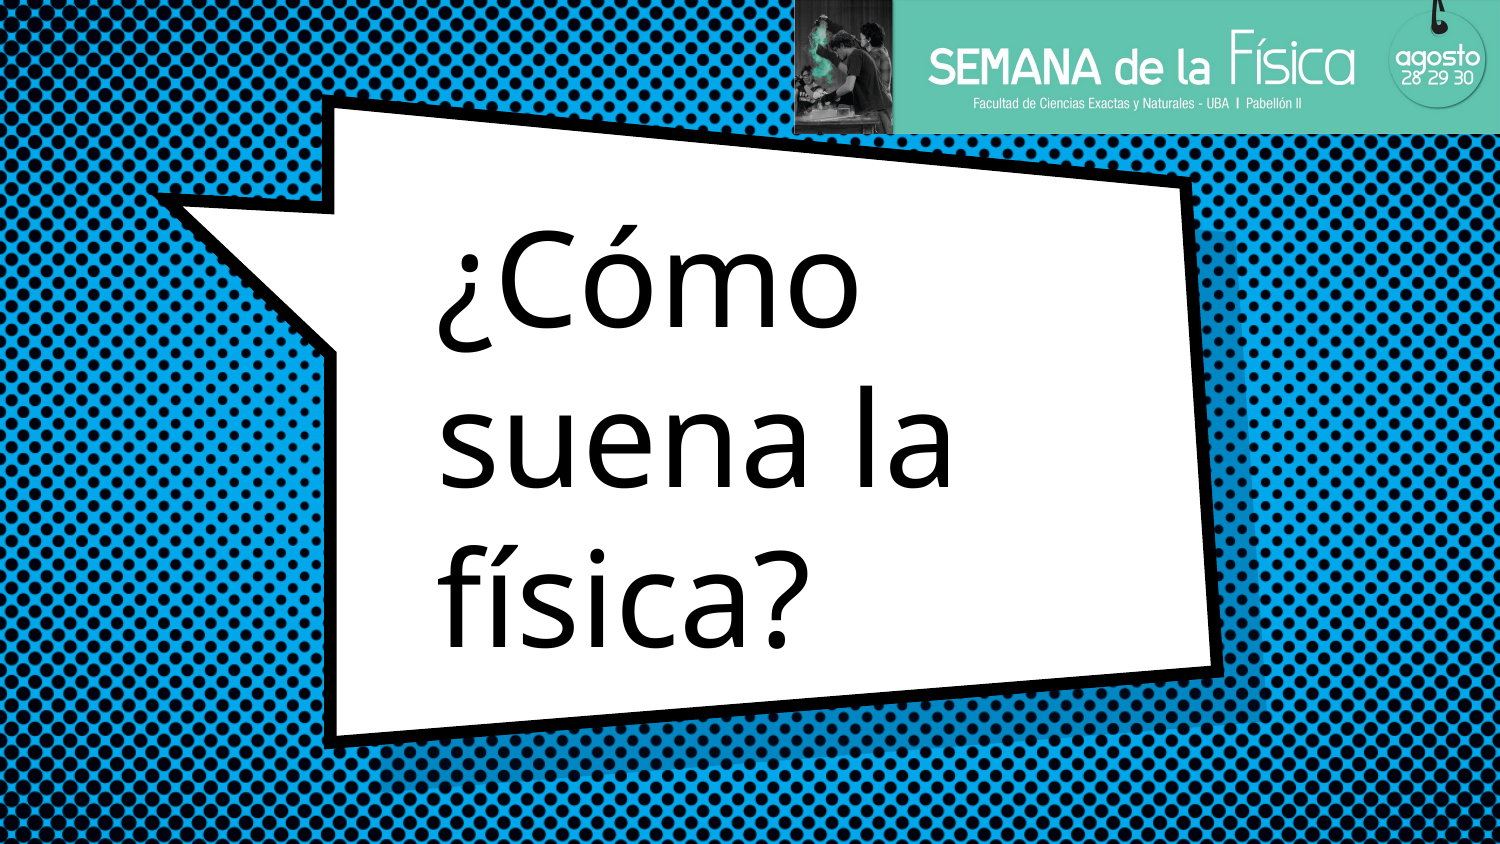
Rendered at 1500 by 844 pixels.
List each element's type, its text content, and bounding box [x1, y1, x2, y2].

picture [240, 794, 252, 805]
picture [1391, 514, 1398, 521]
picture [42, 361, 51, 369]
picture [1003, 806, 1012, 816]
picture [1413, 161, 1423, 170]
picture [1471, 665, 1482, 676]
picture [1414, 373, 1422, 381]
picture [1274, 374, 1281, 380]
picture [969, 139, 976, 146]
picture [1237, 782, 1248, 793]
picture [265, 678, 274, 686]
picture [1367, 326, 1375, 334]
picture [76, 817, 88, 829]
picture [101, 490, 109, 498]
picture [1494, 735, 1500, 746]
picture [640, 748, 649, 757]
picture [218, 654, 227, 663]
picture [7, 208, 17, 217]
picture [0, 572, 5, 581]
picture [5, 793, 18, 805]
picture [111, 7, 123, 19]
picture [19, 501, 28, 510]
picture [1366, 137, 1376, 147]
picture [19, 431, 28, 440]
picture [1203, 138, 1211, 146]
picture [969, 702, 976, 709]
picture [301, 666, 308, 674]
picture [254, 596, 261, 603]
picture [0, 148, 6, 160]
picture [29, 816, 41, 829]
picture [76, 700, 87, 710]
picture [1190, 759, 1200, 769]
picture [1262, 244, 1269, 251]
picture [0, 196, 5, 206]
picture [1460, 537, 1469, 546]
picture [277, 666, 285, 674]
picture [311, 817, 322, 828]
picture [593, 795, 602, 804]
picture [1273, 161, 1282, 170]
picture [1309, 549, 1316, 557]
picture [735, 91, 742, 99]
picture [523, 91, 531, 99]
picture [1437, 537, 1446, 546]
picture [149, 373, 156, 380]
picture [511, 783, 520, 792]
picture [19, 455, 28, 463]
picture [195, 631, 204, 639]
picture [253, 759, 263, 769]
picture [1483, 231, 1493, 241]
picture [1493, 804, 1500, 817]
picture [42, 642, 52, 652]
picture [1482, 723, 1494, 735]
picture [1273, 185, 1281, 193]
picture [194, 90, 204, 100]
picture [1261, 712, 1270, 722]
picture [1262, 620, 1269, 627]
picture [31, 278, 40, 287]
picture [265, 748, 274, 757]
picture [65, 712, 76, 723]
picture [851, 748, 860, 756]
picture [1460, 583, 1469, 593]
picture [1484, 490, 1493, 499]
picture [1390, 654, 1399, 663]
picture [207, 526, 214, 533]
picture [1484, 302, 1493, 311]
picture [1437, 349, 1446, 358]
picture [43, 455, 51, 463]
picture [382, 67, 391, 76]
picture [322, 7, 334, 19]
picture [1179, 138, 1188, 147]
picture [278, 573, 284, 580]
picture [41, 735, 53, 746]
picture [1414, 513, 1422, 522]
picture [852, 139, 859, 145]
picture [1472, 595, 1481, 604]
picture [265, 724, 274, 734]
picture [253, 126, 262, 135]
picture [1226, 724, 1235, 734]
picture [207, 409, 214, 415]
picture [1343, 184, 1352, 194]
picture [1003, 736, 1012, 745]
picture [149, 397, 156, 404]
picture [640, 818, 649, 827]
picture [1297, 397, 1304, 404]
picture [312, 114, 321, 123]
picture [1332, 596, 1340, 604]
picture [29, 700, 41, 711]
picture [1250, 256, 1257, 263]
picture [88, 54, 99, 66]
picture [1027, 736, 1035, 745]
picture [184, 456, 191, 462]
picture [1437, 420, 1445, 428]
picture [41, 54, 53, 66]
picture [264, 0, 275, 7]
picture [745, 830, 755, 839]
picture [113, 243, 122, 252]
picture [1319, 677, 1329, 687]
picture [159, 102, 169, 112]
picture [301, 150, 309, 158]
picture [616, 20, 626, 29]
picture [640, 771, 649, 780]
picture [1274, 303, 1281, 310]
picture [30, 607, 40, 616]
picture [1261, 666, 1270, 675]
picture [1272, 770, 1282, 781]
picture [159, 126, 169, 135]
picture [1330, 805, 1342, 817]
picture [921, 818, 930, 827]
picture [1216, 479, 1222, 486]
picture [1297, 208, 1305, 217]
picture [53, 161, 64, 171]
picture [1203, 185, 1211, 193]
picture [6, 653, 17, 664]
picture [30, 676, 41, 687]
picture [161, 456, 168, 462]
picture [53, 747, 64, 758]
picture [1379, 314, 1386, 322]
picture [581, 55, 590, 65]
picture [1435, 817, 1448, 829]
picture [229, 7, 240, 19]
picture [1283, 829, 1295, 840]
picture [1038, 725, 1047, 733]
picture [228, 829, 240, 840]
picture [1004, 150, 1011, 157]
picture [184, 315, 191, 322]
picture [219, 467, 226, 474]
picture [1355, 595, 1364, 604]
picture [511, 806, 520, 816]
picture [300, 102, 309, 111]
picture [242, 608, 250, 615]
picture [1367, 561, 1375, 568]
picture [745, 806, 754, 816]
picture [0, 548, 4, 558]
picture [429, 795, 438, 804]
picture [687, 818, 696, 827]
picture [1239, 526, 1245, 533]
picture [863, 806, 872, 816]
picture [1367, 514, 1375, 521]
picture [219, 608, 226, 615]
picture [136, 243, 145, 252]
picture [452, 771, 462, 781]
picture [171, 114, 181, 123]
picture [1460, 513, 1469, 522]
picture [1389, 747, 1400, 758]
picture [1344, 279, 1351, 287]
picture [1286, 549, 1292, 556]
picture [54, 490, 63, 499]
picture [1262, 432, 1269, 439]
picture [1119, 829, 1130, 840]
picture [1459, 723, 1470, 735]
picture [922, 702, 929, 709]
picture [1250, 514, 1257, 521]
picture [874, 771, 883, 780]
picture [1437, 466, 1446, 475]
picture [7, 583, 16, 593]
picture [1449, 502, 1457, 510]
picture [1238, 221, 1246, 228]
picture [1426, 361, 1433, 369]
picture [839, 783, 848, 792]
picture [1379, 526, 1386, 533]
picture [300, 126, 309, 135]
picture [0, 618, 5, 628]
picture [196, 279, 203, 286]
picture [1309, 479, 1316, 486]
picture [265, 138, 274, 147]
picture [172, 326, 179, 333]
picture [899, 139, 906, 146]
picture [53, 676, 64, 687]
picture [1355, 291, 1363, 299]
picture [300, 79, 309, 88]
picture [1402, 267, 1411, 276]
picture [1297, 350, 1304, 357]
picture [136, 689, 145, 698]
picture [1249, 748, 1259, 757]
picture [54, 607, 63, 616]
picture [1472, 548, 1481, 557]
picture [1495, 408, 1500, 417]
picture [1449, 478, 1457, 487]
picture [172, 561, 180, 568]
picture [1389, 770, 1400, 782]
picture [381, 818, 392, 828]
picture [769, 783, 778, 792]
picture [1179, 701, 1188, 710]
picture [137, 455, 144, 463]
picture [946, 139, 953, 146]
picture [1250, 608, 1258, 615]
picture [243, 538, 249, 545]
picture [616, 44, 626, 53]
picture [193, 19, 205, 31]
picture [136, 665, 145, 675]
picture [1319, 701, 1329, 710]
picture [605, 32, 614, 41]
picture [1472, 619, 1481, 628]
picture [522, 818, 532, 828]
picture [311, 43, 321, 54]
picture [1144, 713, 1153, 722]
picture [172, 303, 179, 310]
picture [170, 794, 181, 805]
picture [1437, 513, 1446, 522]
picture [1297, 256, 1304, 263]
picture [1355, 173, 1364, 182]
picture [581, 32, 591, 41]
picture [1413, 630, 1423, 640]
picture [1274, 327, 1281, 333]
picture [113, 455, 121, 462]
picture [1321, 444, 1328, 451]
picture [605, 760, 614, 769]
picture [770, 103, 777, 110]
picture [313, 608, 320, 615]
picture [1297, 584, 1304, 592]
picture [746, 103, 753, 111]
picture [440, 783, 450, 792]
picture [206, 149, 215, 158]
picture [1437, 325, 1446, 334]
picture [90, 408, 97, 416]
picture [1367, 584, 1375, 592]
picture [1308, 712, 1317, 722]
picture [733, 0, 743, 6]
picture [476, 795, 485, 804]
picture [1460, 443, 1469, 452]
picture [746, 737, 754, 745]
picture [182, 805, 193, 817]
picture [369, 829, 380, 840]
picture [42, 501, 51, 510]
picture [1192, 174, 1199, 181]
picture [149, 420, 156, 427]
picture [1355, 665, 1364, 675]
picture [160, 244, 168, 252]
picture [76, 723, 88, 734]
picture [1201, 794, 1212, 805]
picture [816, 737, 824, 745]
picture [182, 7, 193, 19]
picture [78, 537, 86, 546]
picture [1343, 654, 1352, 663]
picture [99, 19, 111, 31]
picture [323, 55, 333, 65]
picture [1448, 642, 1458, 652]
picture [1367, 397, 1374, 404]
picture [113, 642, 122, 651]
picture [1413, 607, 1422, 616]
picture [123, 66, 135, 77]
picture [476, 91, 485, 100]
picture [722, 806, 731, 816]
picture [1262, 573, 1269, 580]
picture [605, 806, 614, 816]
picture [675, 32, 684, 41]
picture [1237, 759, 1247, 769]
picture [1332, 291, 1339, 298]
picture [1320, 631, 1329, 639]
picture [241, 701, 251, 710]
picture [290, 561, 296, 568]
picture [1437, 373, 1445, 381]
picture [617, 771, 625, 780]
picture [687, 771, 696, 780]
picture [1144, 759, 1153, 769]
picture [65, 665, 75, 675]
picture [1155, 771, 1165, 781]
picture [664, 115, 671, 122]
picture [0, 267, 5, 276]
picture [88, 758, 99, 770]
picture [440, 829, 451, 840]
picture [664, 67, 672, 76]
picture [1296, 701, 1305, 710]
picture [89, 290, 98, 299]
picture [1144, 736, 1153, 745]
picture [1331, 642, 1340, 651]
picture [640, 795, 649, 804]
picture [194, 66, 205, 77]
picture [1460, 372, 1469, 381]
picture [124, 208, 133, 217]
picture [193, 43, 205, 54]
picture [1261, 759, 1270, 769]
picture [231, 526, 238, 533]
picture [183, 689, 192, 698]
picture [42, 267, 51, 276]
picture [1413, 208, 1423, 217]
picture [148, 137, 157, 147]
picture [1132, 748, 1141, 757]
picture [1494, 148, 1500, 159]
picture [77, 255, 86, 264]
picture [19, 408, 28, 416]
picture [663, 818, 673, 827]
picture [1401, 173, 1411, 182]
picture [968, 771, 977, 780]
picture [241, 771, 251, 781]
picture [394, 79, 403, 88]
picture [1390, 607, 1399, 616]
picture [1308, 619, 1317, 627]
picture [90, 314, 98, 322]
picture [1133, 162, 1140, 169]
picture [1179, 724, 1188, 733]
picture [488, 79, 497, 88]
picture [1356, 479, 1363, 486]
picture [1262, 596, 1269, 603]
picture [171, 161, 180, 170]
picture [193, 0, 205, 7]
picture [1214, 689, 1223, 698]
picture [230, 666, 239, 675]
picture [1333, 455, 1339, 462]
picture [6, 136, 17, 148]
picture [161, 362, 167, 369]
picture [792, 830, 801, 839]
picture [417, 55, 426, 65]
picture [887, 713, 894, 721]
picture [1343, 677, 1352, 687]
picture [346, 806, 357, 816]
picture [0, 125, 6, 136]
picture [1296, 137, 1305, 147]
picture [7, 607, 16, 616]
picture [1379, 502, 1386, 510]
picture [0, 804, 7, 817]
picture [676, 80, 684, 87]
picture [90, 525, 98, 533]
picture [123, 817, 135, 829]
picture [476, 43, 485, 53]
picture [581, 8, 591, 18]
picture [1391, 326, 1398, 334]
picture [1437, 560, 1446, 569]
picture [7, 302, 16, 311]
picture [1320, 161, 1329, 170]
picture [230, 689, 239, 698]
picture [42, 384, 51, 393]
picture [229, 805, 240, 817]
picture [53, 723, 64, 735]
picture [581, 830, 591, 839]
picture [1449, 314, 1458, 323]
picture [1472, 454, 1481, 463]
picture [792, 0, 1500, 136]
picture [19, 290, 28, 299]
picture [1391, 467, 1398, 474]
picture [66, 408, 74, 416]
picture [1484, 443, 1493, 452]
picture [101, 302, 109, 311]
picture [1214, 783, 1224, 793]
picture [606, 103, 613, 111]
picture [160, 526, 168, 533]
picture [1355, 642, 1364, 651]
picture [31, 537, 40, 546]
picture [687, 20, 696, 29]
picture [534, 55, 543, 64]
picture [1286, 385, 1292, 392]
picture [1274, 280, 1281, 286]
picture [242, 585, 249, 592]
picture [77, 279, 86, 287]
picture [90, 385, 97, 392]
picture [652, 32, 661, 41]
picture [206, 666, 215, 675]
picture [429, 44, 438, 53]
picture [1367, 302, 1375, 310]
picture [137, 479, 144, 486]
picture [1436, 723, 1447, 735]
picture [711, 725, 718, 733]
picture [1214, 712, 1223, 722]
picture [828, 748, 836, 756]
picture [5, 66, 18, 78]
picture [1238, 197, 1246, 204]
picture [1226, 161, 1235, 170]
picture [968, 818, 977, 828]
picture [1472, 314, 1481, 323]
picture [266, 585, 273, 592]
picture [734, 772, 743, 780]
picture [1015, 701, 1023, 709]
picture [184, 573, 191, 580]
picture [136, 619, 145, 628]
picture [124, 113, 134, 124]
picture [66, 572, 75, 581]
picture [981, 150, 988, 157]
picture [711, 92, 718, 99]
picture [64, 782, 76, 794]
picture [160, 596, 168, 604]
picture [90, 479, 98, 486]
picture [207, 338, 214, 345]
picture [1448, 665, 1458, 675]
picture [19, 525, 28, 534]
picture [241, 138, 251, 147]
picture [158, 78, 170, 89]
picture [1343, 137, 1352, 147]
picture [205, 829, 217, 840]
picture [218, 840, 228, 844]
picture [452, 794, 462, 804]
picture [381, 0, 392, 7]
picture [1460, 302, 1469, 311]
picture [252, 7, 264, 19]
picture [1446, 828, 1460, 841]
picture [346, 7, 357, 19]
picture [417, 806, 427, 816]
picture [499, 818, 509, 828]
picture [1377, 758, 1388, 770]
picture [1286, 338, 1292, 345]
picture [195, 256, 203, 263]
picture [1250, 491, 1257, 497]
picture [746, 80, 754, 87]
picture [1424, 149, 1435, 159]
picture [31, 396, 39, 405]
picture [1226, 654, 1235, 663]
picture [207, 642, 215, 651]
picture [206, 689, 215, 698]
picture [558, 783, 567, 792]
picture [1425, 243, 1434, 252]
picture [1296, 677, 1305, 687]
picture [218, 161, 227, 170]
picture [171, 724, 180, 734]
picture [158, 31, 170, 42]
picture [89, 196, 98, 205]
picture [7, 536, 16, 546]
picture [217, 817, 228, 829]
picture [500, 91, 508, 99]
picture [899, 703, 906, 709]
picture [758, 92, 765, 99]
picture [182, 31, 193, 42]
picture [77, 560, 86, 569]
picture [698, 806, 708, 816]
picture [1331, 666, 1340, 675]
picture [722, 8, 731, 18]
picture [219, 280, 226, 286]
picture [243, 561, 249, 568]
picture [172, 467, 179, 474]
picture [66, 361, 74, 369]
picture [301, 174, 308, 181]
picture [7, 255, 16, 264]
picture [0, 0, 30, 31]
picture [1309, 362, 1316, 368]
picture [1379, 361, 1386, 369]
picture [277, 173, 285, 181]
picture [1249, 677, 1258, 687]
picture [42, 478, 51, 487]
picture [89, 172, 98, 182]
picture [441, 740, 450, 745]
picture [1308, 642, 1317, 651]
picture [1227, 232, 1234, 240]
picture [243, 514, 249, 521]
picture [499, 67, 508, 76]
picture [1472, 267, 1481, 276]
picture [19, 595, 28, 604]
picture [100, 747, 111, 758]
picture [381, 20, 392, 30]
picture [137, 432, 144, 439]
picture [1472, 219, 1481, 229]
picture [1472, 642, 1482, 652]
picture [1390, 208, 1399, 217]
picture [88, 125, 99, 136]
picture [1227, 608, 1234, 615]
picture [428, 0, 439, 7]
picture [827, 795, 837, 804]
picture [148, 303, 156, 310]
picture [1367, 373, 1375, 380]
picture [1391, 420, 1398, 427]
picture [781, 795, 790, 804]
picture [124, 631, 133, 640]
picture [1472, 337, 1481, 346]
picture [358, 67, 368, 76]
picture [1096, 806, 1106, 816]
picture [1470, 804, 1483, 818]
picture [147, 66, 158, 77]
picture [1449, 290, 1458, 299]
picture [991, 795, 1001, 804]
picture [1379, 479, 1386, 486]
picture [734, 20, 743, 29]
picture [817, 713, 824, 721]
picture [523, 795, 532, 804]
picture [1366, 161, 1376, 170]
picture [546, 44, 555, 53]
picture [42, 172, 52, 182]
picture [1355, 689, 1364, 698]
picture [148, 561, 156, 568]
picture [382, 771, 392, 781]
picture [605, 783, 614, 792]
picture [1003, 783, 1012, 792]
picture [159, 149, 169, 158]
picture [535, 103, 543, 111]
picture [1085, 795, 1095, 804]
picture [1202, 724, 1212, 734]
picture [137, 549, 144, 557]
picture [1330, 829, 1342, 841]
picture [1344, 491, 1351, 498]
picture [288, 701, 297, 710]
picture [7, 396, 16, 405]
picture [1120, 783, 1130, 792]
picture [1424, 712, 1435, 723]
picture [0, 77, 6, 89]
picture [1226, 138, 1235, 147]
picture [66, 432, 74, 439]
picture [184, 596, 191, 604]
picture [663, 795, 672, 804]
picture [252, 782, 263, 793]
picture [393, 806, 403, 816]
picture [312, 701, 321, 710]
picture [30, 583, 40, 593]
picture [1342, 793, 1353, 805]
picture [769, 760, 777, 768]
picture [1437, 184, 1446, 194]
picture [1484, 349, 1493, 358]
picture [207, 291, 214, 298]
picture [675, 8, 684, 18]
picture [1413, 278, 1422, 287]
picture [254, 643, 262, 651]
picture [1191, 689, 1200, 698]
picture [488, 103, 496, 110]
picture [266, 185, 273, 193]
picture [1344, 467, 1351, 474]
picture [1367, 279, 1375, 287]
picture [137, 315, 144, 322]
picture [148, 607, 157, 616]
picture [41, 101, 52, 113]
picture [183, 102, 192, 112]
picture [1424, 782, 1435, 794]
picture [53, 137, 64, 148]
picture [160, 619, 168, 628]
picture [78, 302, 86, 311]
picture [276, 783, 286, 793]
picture [1460, 396, 1469, 405]
picture [523, 20, 532, 29]
picture [266, 538, 273, 545]
picture [101, 584, 110, 593]
picture [1483, 255, 1493, 264]
picture [629, 103, 636, 111]
picture [1274, 514, 1281, 521]
picture [1391, 444, 1398, 451]
picture [99, 817, 111, 829]
picture [452, 43, 462, 53]
picture [699, 55, 707, 64]
picture [1414, 350, 1422, 357]
picture [112, 735, 123, 746]
picture [1203, 162, 1211, 170]
picture [88, 805, 100, 817]
picture [90, 361, 97, 369]
picture [54, 466, 63, 475]
picture [1238, 149, 1247, 158]
picture [88, 101, 99, 113]
picture [1402, 432, 1410, 439]
picture [710, 44, 719, 53]
picture [135, 829, 146, 840]
picture [440, 806, 450, 816]
picture [1413, 700, 1423, 711]
picture [78, 490, 86, 498]
picture [1097, 713, 1106, 722]
picture [159, 666, 169, 675]
picture [1318, 794, 1330, 805]
picture [19, 361, 28, 370]
picture [898, 725, 906, 733]
picture [1366, 701, 1376, 710]
picture [125, 303, 133, 310]
picture [125, 350, 132, 357]
picture [1425, 525, 1434, 534]
picture [1133, 138, 1140, 146]
picture [217, 43, 228, 54]
picture [1226, 677, 1235, 687]
picture [698, 8, 708, 18]
picture [781, 68, 789, 76]
picture [357, 0, 369, 7]
picture [1402, 338, 1410, 345]
picture [933, 806, 942, 816]
picture [255, 338, 261, 345]
picture [206, 126, 216, 135]
picture [242, 185, 250, 193]
picture [546, 771, 555, 780]
picture [1226, 748, 1235, 757]
picture [429, 20, 438, 30]
picture [1437, 490, 1446, 499]
picture [1495, 337, 1500, 346]
picture [252, 805, 263, 817]
picture [31, 490, 40, 499]
picture [359, 91, 368, 98]
picture [266, 654, 274, 662]
picture [1308, 196, 1317, 205]
picture [992, 748, 1000, 757]
picture [148, 677, 157, 687]
picture [851, 771, 860, 780]
picture [1014, 818, 1024, 828]
picture [875, 748, 883, 756]
picture [1471, 172, 1482, 183]
picture [30, 184, 40, 194]
picture [6, 770, 18, 782]
picture [534, 32, 544, 41]
picture [1435, 840, 1447, 844]
picture [1262, 221, 1269, 228]
picture [1355, 149, 1364, 159]
picture [88, 782, 99, 793]
picture [1495, 572, 1500, 581]
picture [546, 67, 555, 76]
picture [19, 314, 28, 323]
picture [78, 513, 86, 522]
picture [370, 759, 380, 769]
picture [1413, 184, 1423, 194]
picture [1251, 303, 1257, 310]
picture [1460, 325, 1469, 335]
picture [1227, 256, 1234, 263]
picture [452, 67, 462, 76]
picture [125, 491, 133, 498]
picture [1166, 806, 1177, 816]
picture [1344, 256, 1351, 263]
picture [934, 713, 941, 721]
picture [475, 0, 486, 7]
picture [464, 829, 474, 840]
picture [828, 725, 836, 733]
picture [452, 91, 461, 99]
picture [922, 748, 930, 756]
picture [945, 725, 953, 733]
picture [1168, 150, 1176, 158]
picture [429, 748, 438, 757]
picture [746, 56, 754, 64]
picture [193, 794, 205, 805]
picture [66, 337, 75, 346]
picture [1320, 607, 1328, 615]
picture [219, 397, 226, 403]
picture [54, 443, 63, 452]
picture [1274, 584, 1281, 592]
picture [652, 79, 660, 87]
picture [196, 397, 202, 404]
picture [31, 443, 39, 452]
picture [1237, 712, 1247, 722]
picture [1495, 290, 1500, 299]
picture [780, 20, 790, 29]
picture [393, 783, 403, 792]
picture [1344, 373, 1351, 380]
picture [1437, 654, 1446, 663]
picture [148, 161, 157, 170]
picture [1321, 397, 1328, 404]
picture [78, 467, 86, 474]
picture [1250, 280, 1257, 286]
picture [229, 31, 240, 42]
picture [276, 805, 287, 817]
picture [17, 758, 29, 770]
picture [64, 78, 76, 89]
picture [1295, 770, 1306, 781]
picture [487, 32, 497, 41]
picture [29, 18, 41, 31]
picture [102, 373, 109, 380]
picture [76, 89, 88, 101]
picture [605, 737, 613, 745]
picture [1365, 770, 1377, 782]
picture [1214, 759, 1223, 769]
picture [125, 514, 133, 521]
picture [1495, 431, 1500, 440]
picture [944, 818, 954, 828]
picture [404, 0, 416, 7]
picture [137, 338, 144, 345]
picture [745, 783, 754, 792]
picture [205, 782, 216, 793]
picture [593, 0, 603, 6]
picture [7, 184, 17, 194]
picture [29, 89, 41, 101]
picture [1215, 291, 1222, 298]
picture [1215, 315, 1222, 321]
picture [1413, 584, 1422, 593]
picture [76, 19, 88, 31]
picture [242, 655, 250, 662]
picture [1365, 747, 1377, 758]
picture [1308, 149, 1317, 158]
picture [816, 783, 825, 792]
picture [1261, 736, 1270, 745]
picture [172, 279, 179, 287]
picture [158, 805, 170, 817]
picture [276, 79, 286, 88]
picture [1389, 793, 1400, 805]
picture [545, 0, 556, 6]
picture [616, 795, 626, 804]
picture [1026, 806, 1036, 816]
picture [78, 397, 86, 404]
picture [1401, 735, 1412, 746]
picture [183, 666, 192, 675]
picture [252, 31, 263, 42]
picture [75, 0, 89, 8]
picture [54, 278, 63, 287]
picture [358, 794, 368, 804]
picture [1239, 244, 1246, 251]
picture [687, 795, 696, 804]
picture [219, 421, 226, 427]
picture [816, 760, 824, 768]
picture [382, 794, 391, 804]
picture [804, 748, 813, 757]
picture [346, 783, 356, 792]
picture [570, 67, 579, 76]
picture [148, 701, 157, 710]
picture [1484, 513, 1493, 522]
picture [137, 526, 144, 533]
picture [147, 840, 158, 844]
picture [1180, 162, 1187, 169]
picture [991, 818, 1001, 828]
picture [172, 232, 180, 240]
picture [1378, 173, 1387, 182]
picture [1356, 432, 1363, 439]
picture [172, 397, 179, 404]
picture [1062, 795, 1071, 804]
picture [149, 326, 156, 333]
picture [1412, 793, 1424, 805]
picture [31, 466, 39, 475]
picture [464, 738, 473, 745]
picture [1296, 161, 1305, 170]
picture [160, 642, 168, 651]
picture [66, 502, 74, 510]
picture [241, 724, 251, 734]
picture [1367, 208, 1376, 217]
picture [113, 595, 122, 604]
picture [1202, 748, 1212, 757]
picture [300, 55, 309, 65]
picture [1239, 573, 1246, 580]
picture [1388, 817, 1401, 829]
picture [1495, 243, 1500, 253]
picture [1343, 161, 1352, 170]
picture [653, 103, 660, 111]
picture [605, 830, 614, 839]
picture [1262, 315, 1269, 322]
picture [88, 31, 100, 43]
picture [88, 735, 99, 746]
picture [558, 8, 567, 18]
picture [628, 32, 637, 41]
picture [370, 32, 380, 41]
picture [217, 0, 228, 7]
picture [629, 737, 637, 745]
picture [1378, 572, 1387, 581]
picture [1015, 771, 1024, 780]
picture [90, 502, 97, 510]
picture [1202, 840, 1212, 844]
picture [511, 736, 520, 745]
picture [1296, 185, 1305, 193]
picture [78, 350, 86, 357]
picture [148, 208, 157, 217]
picture [535, 79, 543, 88]
picture [1366, 654, 1376, 663]
picture [124, 677, 134, 687]
picture [1062, 724, 1071, 733]
picture [488, 783, 497, 792]
picture [1402, 385, 1410, 392]
picture [816, 806, 825, 816]
picture [77, 630, 87, 640]
picture [65, 196, 75, 206]
picture [1426, 408, 1433, 416]
picture [722, 830, 731, 839]
picture [1260, 829, 1271, 840]
picture [208, 385, 214, 392]
picture [1050, 806, 1059, 816]
picture [41, 125, 52, 136]
picture [1272, 840, 1282, 844]
picture [1131, 817, 1142, 828]
picture [100, 66, 111, 77]
picture [710, 818, 719, 827]
picture [231, 573, 238, 580]
picture [1085, 724, 1094, 733]
picture [1250, 232, 1257, 240]
picture [1285, 573, 1293, 580]
picture [1260, 805, 1271, 817]
picture [1248, 817, 1260, 829]
picture [218, 138, 227, 147]
picture [1343, 607, 1352, 616]
picture [65, 125, 76, 136]
picture [206, 78, 216, 88]
picture [112, 149, 122, 159]
picture [1391, 373, 1398, 380]
picture [240, 19, 252, 31]
picture [1038, 795, 1048, 804]
picture [1495, 501, 1500, 510]
picture [1050, 783, 1059, 792]
picture [1356, 385, 1363, 392]
picture [29, 840, 41, 844]
picture [1027, 760, 1036, 769]
picture [265, 771, 274, 781]
picture [335, 794, 345, 804]
picture [1273, 631, 1281, 639]
picture [1425, 337, 1434, 346]
picture [1342, 817, 1353, 829]
picture [1286, 432, 1292, 439]
picture [6, 676, 17, 688]
picture [0, 101, 6, 113]
picture [66, 267, 75, 276]
picture [265, 90, 274, 100]
picture [125, 467, 132, 474]
picture [171, 184, 180, 193]
picture [1073, 806, 1083, 816]
picture [18, 101, 29, 113]
picture [102, 420, 109, 427]
picture [52, 19, 65, 31]
picture [1215, 338, 1222, 345]
picture [1108, 817, 1118, 828]
picture [312, 138, 321, 147]
picture [874, 818, 884, 828]
picture [170, 42, 181, 54]
picture [1250, 584, 1258, 592]
picture [581, 806, 590, 816]
picture [711, 115, 718, 122]
picture [1309, 244, 1316, 252]
picture [1039, 138, 1046, 146]
picture [289, 678, 297, 686]
picture [1156, 748, 1165, 757]
picture [113, 338, 121, 345]
picture [1482, 770, 1494, 782]
picture [42, 619, 51, 628]
picture [1402, 290, 1411, 299]
picture [183, 149, 192, 158]
picture [101, 560, 110, 569]
picture [1227, 303, 1234, 310]
picture [980, 783, 989, 792]
picture [89, 243, 98, 252]
picture [1437, 208, 1446, 217]
picture [405, 795, 415, 804]
picture [124, 137, 134, 147]
picture [42, 408, 51, 416]
picture [172, 584, 180, 592]
picture [183, 619, 192, 628]
picture [1203, 256, 1210, 263]
picture [1295, 794, 1306, 805]
picture [1262, 526, 1269, 533]
picture [148, 584, 156, 592]
picture [231, 291, 238, 298]
picture [780, 0, 790, 6]
picture [1226, 185, 1234, 193]
picture [933, 760, 942, 769]
picture [17, 805, 30, 818]
picture [1483, 208, 1493, 218]
picture [88, 78, 99, 89]
picture [617, 67, 625, 76]
picture [956, 760, 965, 768]
picture [208, 479, 214, 486]
picture [723, 79, 730, 87]
picture [170, 66, 181, 77]
picture [1482, 793, 1494, 805]
picture [124, 161, 134, 170]
picture [18, 711, 29, 723]
picture [135, 102, 146, 112]
picture [113, 291, 121, 298]
picture [1285, 596, 1293, 604]
picture [218, 724, 227, 734]
picture [863, 783, 872, 792]
picture [628, 760, 637, 768]
picture [1274, 561, 1281, 568]
picture [289, 585, 296, 591]
picture [53, 770, 64, 782]
picture [570, 91, 578, 99]
picture [289, 162, 297, 169]
picture [710, 20, 719, 29]
picture [464, 806, 473, 816]
picture [593, 44, 602, 53]
picture [487, 830, 497, 839]
picture [1332, 362, 1339, 369]
picture [617, 726, 625, 733]
picture [758, 115, 765, 122]
picture [1471, 781, 1483, 794]
picture [7, 349, 16, 358]
picture [347, 55, 356, 65]
picture [921, 771, 930, 780]
picture [1483, 607, 1493, 616]
picture [149, 444, 156, 451]
picture [1483, 653, 1493, 664]
picture [1472, 290, 1481, 299]
picture [1378, 666, 1387, 675]
picture [1435, 793, 1447, 805]
picture [664, 91, 672, 99]
picture [992, 725, 1000, 733]
picture [114, 408, 121, 416]
picture [170, 19, 182, 31]
picture [1483, 466, 1493, 475]
picture [253, 666, 262, 674]
picture [207, 619, 215, 627]
picture [1390, 584, 1399, 593]
picture [1436, 160, 1446, 171]
picture [254, 573, 261, 580]
picture [1459, 700, 1470, 711]
picture [769, 32, 778, 41]
picture [1332, 479, 1339, 486]
picture [405, 818, 415, 828]
picture [370, 806, 380, 816]
picture [886, 760, 895, 768]
picture [1459, 747, 1471, 758]
picture [429, 67, 438, 76]
picture [734, 748, 742, 756]
picture [101, 607, 110, 616]
picture [77, 654, 87, 663]
picture [1459, 676, 1470, 687]
picture [1425, 619, 1434, 628]
picture [219, 514, 226, 521]
picture [172, 256, 180, 263]
picture [1460, 231, 1469, 241]
picture [652, 783, 661, 792]
picture [1320, 232, 1328, 240]
picture [1109, 701, 1118, 710]
picture [1214, 736, 1223, 745]
picture [125, 373, 132, 380]
picture [137, 267, 144, 275]
picture [1448, 148, 1458, 159]
picture [1436, 676, 1446, 687]
picture [253, 736, 262, 745]
picture [30, 654, 40, 663]
picture [1412, 770, 1424, 782]
picture [1213, 805, 1224, 817]
picture [42, 220, 51, 229]
picture [1307, 759, 1318, 770]
picture [594, 91, 601, 99]
picture [1437, 278, 1446, 287]
picture [1494, 711, 1500, 723]
picture [206, 736, 216, 745]
picture [1321, 491, 1328, 498]
picture [1320, 584, 1328, 592]
picture [710, 771, 719, 780]
picture [1297, 514, 1304, 521]
picture [1436, 770, 1447, 782]
picture [1262, 291, 1269, 298]
picture [487, 806, 497, 816]
picture [1460, 255, 1469, 264]
picture [219, 538, 226, 545]
picture [218, 114, 227, 123]
picture [370, 783, 380, 792]
picture [125, 397, 132, 404]
picture [1367, 255, 1375, 263]
picture [323, 759, 333, 769]
picture [886, 830, 895, 839]
picture [1344, 561, 1351, 568]
picture [1297, 232, 1305, 240]
picture [1132, 794, 1142, 804]
picture [6, 747, 17, 758]
picture [1321, 350, 1328, 357]
picture [1353, 829, 1365, 840]
picture [159, 689, 169, 698]
picture [170, 747, 181, 758]
picture [921, 795, 930, 804]
picture [136, 595, 145, 604]
picture [651, 8, 661, 18]
picture [1262, 503, 1269, 509]
picture [663, 44, 672, 53]
picture [53, 42, 64, 54]
picture [1155, 794, 1165, 805]
picture [1414, 444, 1422, 451]
picture [66, 478, 74, 486]
picture [1249, 840, 1259, 844]
picture [1391, 491, 1398, 498]
picture [136, 149, 145, 159]
picture [1377, 712, 1388, 723]
picture [1319, 770, 1330, 781]
picture [253, 713, 262, 722]
picture [1038, 771, 1047, 781]
picture [687, 44, 696, 53]
picture [113, 572, 121, 581]
picture [1260, 782, 1271, 793]
picture [64, 805, 76, 817]
picture [1449, 548, 1458, 557]
picture [1448, 572, 1458, 581]
picture [1470, 816, 1500, 844]
picture [1344, 350, 1351, 357]
picture [734, 795, 743, 804]
picture [1389, 723, 1400, 734]
picture [1343, 208, 1352, 217]
picture [676, 737, 684, 745]
picture [7, 466, 16, 475]
picture [1401, 689, 1411, 699]
picture [149, 279, 156, 287]
picture [1367, 467, 1374, 474]
picture [1391, 397, 1398, 404]
picture [90, 432, 98, 439]
picture [89, 689, 99, 699]
picture [1367, 537, 1375, 545]
picture [512, 103, 519, 111]
picture [31, 560, 40, 569]
picture [1425, 314, 1434, 323]
picture [1484, 419, 1493, 428]
picture [0, 816, 30, 844]
picture [780, 818, 790, 827]
picture [65, 149, 75, 159]
picture [534, 8, 544, 18]
picture [253, 173, 262, 182]
picture [1284, 759, 1294, 769]
picture [42, 665, 52, 675]
picture [1414, 326, 1422, 334]
picture [334, 19, 345, 30]
picture [1448, 172, 1458, 182]
picture [124, 701, 134, 711]
picture [288, 67, 298, 76]
picture [1413, 654, 1423, 663]
picture [1297, 467, 1304, 474]
picture [1343, 232, 1352, 240]
picture [1250, 185, 1258, 193]
picture [1449, 384, 1457, 393]
picture [89, 619, 98, 628]
picture [52, 817, 65, 829]
picture [1332, 572, 1340, 580]
picture [1331, 712, 1341, 722]
picture [688, 725, 695, 733]
picture [219, 584, 226, 592]
picture [1285, 268, 1292, 275]
picture [758, 725, 765, 733]
picture [511, 8, 520, 18]
picture [230, 149, 239, 159]
picture [1482, 160, 1494, 171]
picture [664, 748, 672, 756]
picture [394, 759, 403, 769]
picture [1249, 654, 1258, 663]
picture [1167, 713, 1176, 722]
picture [1424, 735, 1435, 746]
picture [417, 32, 427, 41]
picture [488, 55, 497, 65]
picture [1356, 526, 1363, 533]
picture [1343, 724, 1353, 734]
picture [570, 748, 579, 757]
picture [641, 91, 648, 99]
picture [1447, 735, 1459, 746]
picture [264, 19, 275, 30]
picture [1471, 735, 1482, 746]
picture [569, 0, 580, 6]
picture [1400, 828, 1412, 841]
picture [76, 747, 88, 758]
picture [42, 548, 51, 557]
picture [1249, 724, 1258, 734]
picture [17, 30, 30, 43]
picture [405, 44, 415, 53]
picture [1437, 302, 1446, 311]
picture [569, 818, 579, 828]
picture [1367, 232, 1375, 241]
picture [1236, 829, 1248, 840]
picture [170, 840, 181, 844]
picture [1295, 747, 1306, 757]
picture [641, 115, 648, 122]
picture [29, 793, 41, 805]
picture [1272, 817, 1283, 829]
picture [1203, 232, 1211, 240]
picture [1273, 654, 1282, 663]
picture [242, 678, 250, 686]
picture [499, 44, 508, 53]
picture [416, 829, 427, 840]
picture [217, 770, 228, 781]
picture [1425, 595, 1434, 604]
picture [1297, 373, 1304, 380]
picture [956, 806, 966, 816]
picture [1379, 432, 1386, 439]
picture [1236, 805, 1248, 817]
picture [628, 783, 637, 792]
picture [1262, 549, 1269, 556]
picture [957, 736, 965, 745]
picture [124, 232, 133, 240]
picture [1249, 161, 1258, 170]
picture [1097, 690, 1106, 698]
picture [231, 619, 238, 627]
picture [546, 20, 556, 30]
picture [137, 409, 144, 415]
picture [18, 688, 29, 699]
picture [101, 514, 109, 521]
picture [160, 549, 168, 556]
picture [17, 78, 29, 89]
picture [1400, 805, 1412, 817]
picture [146, 817, 158, 829]
picture [264, 794, 275, 805]
picture [1295, 817, 1307, 829]
picture [17, 735, 29, 746]
picture [288, 90, 298, 100]
picture [89, 149, 99, 159]
picture [1413, 137, 1423, 147]
picture [241, 114, 251, 123]
picture [1412, 747, 1424, 758]
picture [652, 760, 661, 769]
picture [1356, 455, 1363, 462]
picture [417, 759, 427, 769]
picture [275, 7, 287, 19]
picture [195, 161, 204, 170]
picture [149, 514, 156, 521]
picture [534, 760, 544, 769]
picture [569, 20, 579, 30]
picture [299, 7, 310, 19]
picture [1215, 268, 1222, 275]
picture [546, 818, 555, 828]
picture [1449, 455, 1457, 463]
picture [172, 514, 179, 521]
picture [312, 67, 321, 76]
picture [1495, 642, 1500, 652]
picture [898, 771, 907, 780]
picture [183, 642, 192, 651]
picture [863, 760, 871, 768]
picture [312, 771, 321, 781]
picture [334, 817, 345, 828]
picture [311, 19, 322, 30]
picture [219, 444, 226, 450]
picture [1354, 712, 1364, 722]
picture [1354, 758, 1365, 770]
picture [1459, 840, 1471, 844]
picture [1448, 196, 1458, 206]
picture [452, 20, 462, 30]
picture [1051, 150, 1058, 157]
picture [558, 32, 567, 41]
picture [54, 583, 63, 593]
picture [1156, 701, 1165, 710]
picture [1309, 432, 1316, 439]
picture [1145, 150, 1152, 158]
picture [1494, 758, 1500, 770]
picture [123, 42, 135, 54]
picture [605, 55, 614, 64]
picture [195, 654, 204, 663]
picture [1412, 723, 1424, 735]
picture [1344, 444, 1351, 451]
picture [196, 420, 202, 427]
picture [1356, 362, 1363, 369]
picture [205, 31, 217, 42]
picture [852, 725, 859, 733]
picture [102, 444, 109, 451]
picture [160, 572, 168, 580]
picture [54, 630, 63, 640]
picture [76, 42, 88, 54]
picture [1332, 502, 1339, 509]
picture [628, 806, 637, 816]
picture [125, 537, 132, 545]
picture [101, 654, 110, 663]
picture [148, 631, 157, 640]
picture [1215, 197, 1222, 204]
picture [136, 126, 145, 135]
picture [1309, 596, 1316, 604]
picture [159, 736, 169, 746]
picture [6, 113, 17, 124]
picture [183, 712, 192, 722]
picture [723, 103, 730, 110]
picture [1109, 724, 1118, 733]
picture [264, 67, 274, 77]
picture [558, 79, 567, 88]
picture [499, 748, 508, 757]
picture [1402, 408, 1410, 416]
picture [559, 103, 566, 111]
picture [641, 724, 648, 733]
picture [711, 748, 719, 757]
picture [266, 561, 273, 568]
picture [1437, 231, 1446, 241]
picture [558, 55, 567, 65]
picture [992, 139, 999, 146]
picture [688, 92, 695, 99]
picture [196, 491, 202, 498]
picture [746, 127, 753, 135]
picture [1015, 725, 1024, 733]
picture [1284, 666, 1293, 675]
picture [1003, 829, 1013, 839]
picture [1318, 817, 1330, 829]
picture [1342, 840, 1353, 844]
picture [1403, 455, 1410, 463]
picture [183, 173, 192, 182]
picture [287, 19, 299, 30]
picture [1227, 326, 1234, 333]
picture [1297, 608, 1305, 615]
picture [184, 362, 191, 369]
picture [1027, 783, 1036, 792]
picture [100, 700, 110, 711]
picture [194, 770, 205, 781]
picture [17, 781, 29, 794]
picture [1214, 149, 1223, 158]
picture [54, 349, 63, 358]
picture [184, 244, 191, 252]
picture [42, 290, 51, 299]
picture [1319, 747, 1330, 758]
picture [1332, 385, 1339, 392]
picture [1390, 560, 1399, 569]
picture [1120, 759, 1130, 769]
picture [440, 32, 450, 41]
picture [113, 526, 121, 533]
picture [875, 725, 883, 733]
picture [205, 54, 217, 66]
picture [1379, 549, 1387, 557]
picture [687, 748, 695, 756]
picture [124, 607, 133, 616]
picture [1460, 560, 1469, 569]
picture [64, 7, 77, 19]
picture [698, 32, 708, 41]
picture [160, 267, 168, 275]
picture [1447, 711, 1459, 723]
picture [593, 818, 602, 827]
picture [172, 538, 179, 545]
picture [1330, 759, 1341, 770]
picture [909, 783, 919, 792]
picture [898, 818, 907, 828]
picture [194, 114, 204, 123]
picture [523, 748, 532, 757]
picture [1356, 549, 1363, 557]
picture [208, 432, 214, 439]
picture [523, 67, 532, 76]
picture [945, 771, 954, 780]
picture [217, 794, 228, 805]
picture [346, 829, 357, 840]
picture [910, 737, 918, 745]
picture [194, 747, 205, 757]
picture [276, 31, 287, 42]
picture [1286, 526, 1292, 533]
picture [956, 830, 966, 839]
picture [78, 326, 86, 334]
picture [1321, 420, 1327, 427]
picture [158, 782, 170, 793]
picture [1215, 173, 1223, 181]
picture [1448, 688, 1458, 699]
picture [1073, 783, 1083, 792]
picture [1248, 794, 1259, 805]
picture [1285, 173, 1293, 182]
picture [1248, 770, 1259, 781]
picture [652, 806, 661, 816]
picture [64, 758, 76, 770]
picture [78, 373, 86, 381]
picture [1321, 538, 1328, 545]
picture [113, 479, 121, 486]
picture [54, 537, 63, 546]
picture [629, 80, 637, 87]
picture [1308, 689, 1317, 698]
picture [1343, 631, 1352, 640]
picture [183, 126, 192, 135]
picture [111, 31, 123, 42]
picture [1237, 736, 1247, 745]
picture [1273, 608, 1281, 615]
picture [100, 770, 111, 782]
picture [968, 795, 977, 804]
picture [1426, 384, 1434, 392]
picture [628, 830, 638, 839]
picture [1378, 243, 1387, 252]
picture [253, 79, 263, 88]
picture [301, 643, 308, 650]
picture [1472, 501, 1481, 510]
picture [31, 325, 40, 334]
picture [207, 268, 214, 275]
picture [64, 101, 76, 113]
picture [1495, 548, 1500, 557]
picture [1051, 691, 1058, 697]
picture [301, 596, 308, 603]
picture [1367, 631, 1376, 640]
picture [1460, 184, 1470, 194]
picture [123, 90, 134, 101]
picture [29, 770, 41, 782]
picture [793, 760, 801, 768]
picture [147, 724, 157, 734]
picture [1297, 420, 1304, 427]
picture [358, 43, 368, 53]
picture [464, 79, 473, 88]
picture [1402, 479, 1410, 486]
picture [1413, 231, 1422, 241]
picture [1414, 537, 1422, 545]
picture [369, 7, 380, 19]
picture [1414, 490, 1422, 498]
picture [54, 513, 63, 522]
picture [1073, 759, 1083, 769]
picture [1004, 713, 1012, 721]
picture [1390, 255, 1399, 264]
picture [158, 7, 170, 19]
picture [1402, 642, 1411, 651]
picture [534, 783, 544, 792]
picture [29, 66, 41, 78]
picture [979, 830, 989, 840]
picture [53, 700, 64, 711]
picture [1344, 584, 1352, 592]
picture [125, 584, 133, 592]
picture [242, 631, 250, 639]
picture [77, 161, 87, 170]
picture [194, 701, 204, 710]
picture [558, 806, 567, 816]
picture [147, 747, 158, 758]
picture [1273, 232, 1281, 240]
picture [1424, 758, 1435, 770]
picture [956, 783, 965, 792]
picture [54, 302, 63, 311]
picture [1472, 243, 1481, 252]
picture [158, 54, 170, 66]
picture [1391, 350, 1398, 357]
picture [254, 526, 261, 533]
picture [628, 8, 637, 18]
picture [1331, 173, 1341, 182]
picture [1321, 326, 1328, 333]
picture [18, 172, 28, 182]
picture [1402, 619, 1411, 628]
picture [710, 795, 719, 804]
picture [289, 632, 297, 638]
picture [405, 771, 415, 781]
picture [66, 595, 75, 604]
picture [1484, 372, 1493, 381]
picture [160, 502, 167, 509]
picture [313, 678, 320, 686]
picture [1379, 338, 1386, 345]
picture [172, 373, 179, 380]
picture [1494, 688, 1500, 699]
picture [675, 830, 684, 839]
picture [30, 207, 40, 217]
picture [616, 0, 626, 6]
picture [196, 373, 203, 380]
picture [1426, 432, 1434, 440]
picture [1320, 185, 1329, 194]
picture [217, 66, 228, 77]
picture [30, 630, 40, 640]
picture [735, 115, 742, 122]
picture [219, 631, 226, 639]
picture [734, 725, 742, 733]
picture [1483, 184, 1493, 194]
picture [184, 549, 191, 557]
picture [1471, 148, 1482, 159]
picture [196, 467, 203, 474]
picture [359, 771, 368, 781]
picture [299, 783, 310, 793]
picture [101, 255, 110, 264]
picture [1120, 713, 1129, 722]
picture [19, 572, 28, 581]
picture [171, 677, 180, 687]
picture [335, 67, 344, 76]
picture [862, 830, 872, 839]
picture [1413, 255, 1423, 264]
picture [42, 337, 51, 346]
picture [1331, 619, 1340, 628]
picture [89, 595, 98, 604]
picture [289, 608, 296, 615]
picture [782, 115, 789, 122]
picture [124, 724, 134, 734]
picture [1086, 138, 1093, 146]
picture [1273, 138, 1282, 147]
picture [1437, 396, 1446, 405]
picture [29, 42, 41, 54]
picture [1449, 361, 1457, 369]
picture [101, 231, 110, 241]
picture [1377, 805, 1389, 817]
picture [241, 840, 251, 844]
picture [757, 67, 766, 76]
picture [231, 503, 238, 509]
picture [253, 689, 262, 698]
picture [1366, 184, 1376, 194]
picture [112, 101, 123, 112]
picture [1179, 771, 1188, 781]
picture [511, 759, 520, 769]
picture [1425, 642, 1434, 651]
picture [1494, 665, 1500, 676]
picture [1321, 467, 1328, 474]
picture [1460, 607, 1469, 616]
picture [1437, 443, 1445, 451]
picture [0, 758, 6, 770]
picture [1389, 700, 1399, 711]
picture [839, 830, 848, 839]
picture [464, 759, 473, 769]
picture [593, 771, 602, 780]
picture [876, 139, 882, 146]
picture [1425, 220, 1434, 229]
picture [1402, 549, 1410, 557]
picture [863, 713, 871, 721]
picture [40, 6, 53, 20]
picture [1215, 244, 1222, 251]
picture [1202, 701, 1212, 710]
picture [463, 8, 474, 18]
picture [440, 8, 451, 18]
picture [1239, 338, 1245, 345]
picture [218, 677, 227, 686]
picture [1309, 409, 1316, 415]
picture [78, 444, 86, 451]
picture [196, 561, 203, 568]
picture [581, 783, 590, 792]
picture [488, 736, 497, 745]
picture [312, 724, 321, 733]
picture [1227, 561, 1234, 568]
picture [957, 713, 965, 721]
picture [1227, 514, 1234, 521]
picture [1402, 525, 1410, 533]
picture [699, 737, 707, 745]
picture [1483, 536, 1493, 546]
picture [171, 137, 180, 147]
picture [88, 828, 100, 841]
picture [464, 32, 473, 41]
picture [134, 7, 147, 19]
picture [535, 736, 543, 745]
picture [124, 184, 133, 194]
picture [1225, 817, 1236, 829]
picture [278, 620, 285, 627]
picture [194, 137, 204, 147]
picture [1425, 290, 1434, 299]
picture [406, 91, 415, 100]
picture [135, 782, 146, 793]
picture [278, 596, 285, 603]
picture [19, 220, 28, 229]
picture [230, 102, 239, 112]
picture [1121, 690, 1129, 698]
picture [757, 20, 766, 29]
picture [160, 479, 167, 486]
picture [78, 420, 86, 427]
picture [1156, 138, 1164, 146]
picture [1097, 736, 1106, 745]
picture [1448, 220, 1458, 229]
picture [1226, 631, 1234, 639]
picture [1051, 713, 1059, 722]
picture [1320, 303, 1328, 310]
picture [1309, 503, 1316, 509]
picture [54, 372, 63, 381]
picture [323, 783, 333, 792]
picture [41, 758, 53, 770]
picture [1402, 220, 1411, 229]
picture [1414, 420, 1422, 427]
picture [113, 619, 122, 628]
picture [265, 161, 274, 170]
picture [969, 725, 977, 733]
picture [311, 0, 322, 7]
picture [335, 771, 344, 781]
picture [429, 771, 438, 781]
picture [0, 172, 5, 183]
picture [382, 748, 391, 757]
picture [805, 725, 812, 733]
picture [722, 760, 731, 768]
picture [148, 654, 157, 663]
picture [1028, 150, 1035, 157]
picture [1261, 689, 1270, 698]
picture [1459, 160, 1470, 171]
picture [1354, 735, 1365, 746]
picture [335, 748, 344, 757]
picture [1494, 782, 1500, 794]
picture [89, 572, 98, 581]
picture [593, 748, 602, 757]
picture [1495, 361, 1500, 370]
picture [640, 67, 649, 76]
picture [710, 67, 719, 76]
picture [1459, 136, 1470, 148]
picture [1378, 220, 1387, 229]
picture [149, 350, 156, 357]
picture [558, 759, 567, 769]
picture [1437, 607, 1446, 616]
picture [851, 818, 860, 827]
picture [1332, 268, 1340, 275]
picture [287, 0, 299, 7]
picture [476, 771, 485, 781]
picture [76, 66, 88, 77]
picture [322, 829, 334, 840]
picture [1437, 255, 1446, 264]
picture [781, 771, 789, 780]
picture [66, 220, 75, 229]
picture [123, 19, 135, 31]
picture [1072, 829, 1084, 840]
picture [299, 31, 310, 42]
picture [1390, 630, 1399, 640]
picture [1423, 828, 1436, 841]
picture [6, 160, 17, 171]
picture [7, 278, 16, 288]
picture [1015, 748, 1024, 757]
picture [675, 55, 684, 64]
picture [102, 397, 109, 404]
picture [231, 315, 238, 321]
picture [1309, 315, 1316, 322]
picture [229, 54, 240, 65]
picture [1319, 840, 1329, 844]
picture [0, 525, 5, 534]
picture [944, 795, 954, 804]
picture [266, 631, 273, 639]
picture [111, 78, 123, 89]
picture [264, 817, 275, 828]
picture [54, 396, 63, 405]
picture [240, 0, 252, 7]
picture [534, 830, 544, 839]
picture [1309, 385, 1316, 392]
picture [1367, 490, 1375, 498]
picture [1238, 596, 1246, 604]
picture [1238, 643, 1246, 651]
picture [241, 90, 251, 100]
picture [0, 595, 5, 604]
picture [499, 795, 508, 804]
picture [569, 44, 579, 53]
picture [1167, 759, 1176, 769]
picture [0, 782, 6, 794]
picture [1460, 630, 1469, 640]
picture [1495, 196, 1500, 206]
picture [184, 338, 191, 345]
picture [1156, 162, 1164, 169]
picture [393, 7, 404, 18]
picture [1472, 572, 1481, 581]
picture [770, 127, 777, 134]
picture [757, 748, 766, 756]
picture [1297, 279, 1304, 286]
picture [100, 723, 111, 734]
picture [992, 702, 1000, 709]
picture [288, 724, 298, 733]
picture [523, 44, 532, 53]
picture [487, 8, 497, 18]
picture [534, 806, 544, 816]
picture [113, 502, 121, 510]
picture [710, 0, 720, 6]
picture [1227, 350, 1234, 357]
picture [136, 173, 145, 182]
picture [1425, 172, 1434, 182]
picture [241, 747, 251, 757]
picture [1484, 325, 1493, 334]
picture [570, 771, 579, 780]
picture [886, 737, 895, 745]
picture [28, 0, 42, 8]
picture [41, 805, 53, 817]
picture [276, 759, 286, 769]
picture [769, 80, 777, 87]
picture [1179, 681, 1188, 686]
picture [770, 714, 777, 721]
picture [218, 90, 227, 100]
picture [1495, 384, 1500, 393]
picture [1203, 679, 1211, 687]
picture [113, 362, 121, 369]
picture [161, 385, 167, 392]
picture [922, 725, 930, 733]
picture [113, 220, 122, 229]
picture [1085, 771, 1094, 780]
picture [1320, 561, 1328, 568]
picture [87, 7, 100, 19]
picture [1016, 138, 1023, 146]
picture [1378, 619, 1387, 628]
picture [64, 54, 76, 66]
picture [1143, 806, 1154, 817]
picture [1226, 701, 1235, 710]
picture [370, 79, 379, 88]
picture [1238, 666, 1247, 675]
picture [41, 30, 53, 43]
picture [1204, 279, 1210, 286]
picture [1296, 654, 1305, 663]
picture [158, 758, 170, 770]
picture [1472, 478, 1481, 487]
picture [229, 78, 239, 88]
picture [231, 385, 237, 392]
picture [757, 795, 766, 804]
picture [687, 67, 696, 76]
picture [757, 0, 767, 6]
picture [1062, 771, 1071, 780]
picture [7, 513, 16, 522]
picture [1379, 267, 1387, 275]
picture [1368, 444, 1375, 451]
picture [793, 714, 801, 721]
picture [1356, 315, 1363, 322]
picture [1353, 805, 1365, 817]
picture [699, 103, 707, 111]
picture [1342, 747, 1353, 758]
picture [1038, 818, 1048, 828]
picture [605, 8, 614, 18]
picture [1143, 783, 1153, 792]
picture [1191, 150, 1199, 158]
picture [1296, 724, 1305, 734]
picture [123, 770, 135, 782]
picture [231, 596, 238, 603]
picture [135, 78, 146, 89]
picture [17, 54, 29, 66]
picture [149, 537, 156, 545]
picture [487, 759, 497, 769]
picture [31, 349, 40, 358]
picture [909, 830, 919, 839]
picture [1447, 805, 1459, 817]
picture [1331, 149, 1341, 159]
picture [1250, 209, 1258, 216]
picture [88, 712, 99, 723]
picture [933, 783, 942, 792]
picture [499, 0, 509, 7]
picture [1225, 794, 1236, 805]
picture [1342, 770, 1353, 782]
picture [195, 608, 203, 615]
picture [1062, 748, 1071, 757]
picture [7, 325, 16, 334]
picture [1356, 338, 1363, 345]
picture [1297, 561, 1304, 568]
picture [593, 67, 602, 76]
picture [76, 113, 88, 124]
picture [1472, 408, 1481, 417]
picture [1356, 267, 1363, 275]
picture [1378, 642, 1387, 651]
picture [1423, 805, 1436, 817]
picture [323, 31, 333, 42]
picture [1215, 526, 1222, 533]
picture [1377, 735, 1388, 746]
picture [1085, 748, 1094, 757]
picture [1273, 677, 1282, 686]
picture [1285, 642, 1293, 651]
picture [1436, 137, 1447, 148]
picture [1495, 525, 1500, 534]
picture [1250, 538, 1257, 545]
picture [1261, 173, 1270, 182]
picture [148, 256, 156, 263]
picture [1062, 701, 1070, 710]
picture [40, 828, 53, 841]
picture [1309, 456, 1316, 462]
picture [511, 32, 520, 41]
picture [1390, 537, 1399, 545]
picture [53, 113, 64, 124]
picture [1355, 196, 1364, 205]
picture [346, 31, 357, 42]
picture [1495, 478, 1500, 487]
title ¿Cómo suena la física? [421, 339, 1123, 530]
picture [219, 303, 226, 310]
picture [125, 444, 132, 451]
picture [1193, 197, 1199, 204]
picture [146, 793, 158, 805]
picture [147, 90, 158, 101]
picture [136, 642, 145, 651]
picture [146, 19, 158, 31]
picture [160, 220, 168, 229]
picture [231, 479, 237, 486]
picture [1483, 700, 1494, 711]
picture [1285, 196, 1293, 205]
picture [147, 770, 158, 782]
picture [253, 149, 262, 158]
picture [1154, 817, 1166, 828]
picture [1390, 279, 1399, 287]
picture [582, 737, 590, 745]
picture [30, 160, 40, 171]
picture [1321, 514, 1328, 521]
picture [1471, 196, 1481, 206]
picture [1015, 795, 1024, 804]
picture [499, 20, 509, 29]
picture [1356, 502, 1363, 510]
picture [77, 184, 87, 194]
picture [101, 467, 109, 474]
picture [1297, 631, 1305, 639]
picture [347, 79, 356, 88]
picture [1249, 138, 1258, 147]
picture [172, 444, 179, 451]
picture [275, 829, 287, 840]
picture [252, 829, 263, 840]
picture [582, 103, 590, 111]
picture [276, 55, 286, 65]
picture [136, 712, 145, 722]
picture [1447, 758, 1459, 770]
picture [933, 830, 942, 839]
picture [113, 267, 121, 275]
picture [1273, 701, 1282, 710]
picture [839, 760, 848, 768]
picture [1471, 711, 1482, 723]
picture [1425, 478, 1434, 487]
picture [1297, 491, 1304, 498]
picture [1495, 219, 1500, 229]
picture [1132, 724, 1141, 733]
picture [558, 736, 567, 745]
picture [77, 231, 87, 241]
picture [558, 830, 567, 839]
picture [1401, 665, 1411, 675]
picture [663, 772, 672, 780]
picture [1109, 138, 1117, 146]
picture [182, 78, 193, 89]
picture [111, 782, 123, 793]
picture [159, 173, 169, 182]
picture [1344, 326, 1351, 333]
picture [746, 760, 754, 768]
picture [54, 419, 63, 428]
picture [99, 793, 111, 805]
picture [722, 55, 731, 64]
picture [312, 748, 321, 757]
picture [393, 32, 403, 41]
picture [1307, 829, 1318, 840]
picture [909, 806, 919, 816]
picture [1284, 689, 1294, 698]
picture [1227, 209, 1234, 216]
picture [101, 279, 110, 287]
picture [277, 102, 286, 112]
picture [476, 67, 485, 76]
picture [123, 840, 134, 844]
picture [616, 818, 626, 828]
picture [31, 419, 40, 428]
picture [1285, 619, 1293, 627]
picture [300, 689, 309, 698]
picture [581, 759, 591, 769]
picture [1377, 782, 1389, 793]
picture [1482, 746, 1494, 758]
picture [1460, 419, 1469, 428]
picture [1425, 665, 1434, 675]
picture [569, 795, 579, 804]
picture [1202, 771, 1212, 781]
picture [288, 748, 298, 757]
picture [1108, 794, 1118, 804]
picture [6, 89, 18, 101]
picture [54, 208, 63, 217]
picture [547, 91, 555, 99]
picture [136, 196, 145, 205]
picture [733, 818, 743, 827]
picture [1320, 208, 1329, 217]
picture [170, 90, 181, 100]
picture [1262, 338, 1269, 345]
picture [1449, 337, 1457, 346]
picture [313, 632, 320, 638]
picture [1109, 748, 1118, 757]
picture [277, 689, 286, 698]
picture [313, 186, 320, 193]
picture [206, 102, 216, 112]
picture [89, 267, 98, 276]
picture [183, 736, 192, 746]
picture [511, 79, 520, 88]
picture [663, 0, 673, 6]
picture [1190, 806, 1201, 817]
picture [7, 490, 16, 499]
picture [29, 113, 41, 124]
picture [851, 795, 860, 804]
picture [135, 735, 146, 746]
picture [1285, 220, 1293, 228]
picture [1459, 770, 1471, 782]
picture [101, 677, 110, 687]
picture [100, 89, 111, 101]
picture [745, 32, 754, 41]
picture [196, 350, 202, 357]
picture [254, 620, 261, 627]
picture [886, 806, 895, 816]
picture [406, 67, 415, 76]
picture [1401, 712, 1412, 723]
picture [1190, 783, 1200, 793]
picture [277, 126, 286, 135]
picture [65, 735, 76, 746]
picture [194, 840, 204, 844]
picture [628, 55, 637, 64]
picture [159, 712, 169, 722]
picture [523, 771, 532, 780]
picture [1390, 677, 1399, 687]
picture [89, 220, 98, 229]
picture [1239, 479, 1245, 486]
picture [182, 759, 193, 770]
picture [100, 840, 111, 844]
picture [652, 56, 661, 64]
picture [6, 42, 18, 54]
picture [65, 689, 75, 699]
picture [184, 502, 191, 509]
picture [0, 735, 6, 747]
picture [265, 701, 274, 710]
picture [66, 642, 75, 651]
picture [1096, 829, 1107, 840]
picture [1250, 631, 1258, 639]
picture [1344, 514, 1351, 521]
picture [804, 771, 813, 780]
picture [522, 0, 533, 6]
picture [7, 560, 16, 569]
picture [219, 561, 226, 568]
picture [582, 79, 590, 87]
picture [1191, 712, 1200, 722]
picture [18, 665, 29, 676]
picture [359, 748, 368, 757]
picture [30, 231, 40, 241]
picture [219, 327, 226, 333]
picture [184, 409, 191, 415]
picture [1460, 653, 1470, 663]
picture [980, 736, 989, 744]
picture [1120, 806, 1130, 816]
picture [1179, 748, 1188, 757]
picture [229, 759, 239, 769]
picture [722, 783, 731, 792]
picture [546, 795, 555, 804]
picture [451, 0, 462, 7]
picture [1402, 572, 1411, 581]
picture [111, 758, 123, 770]
picture [1074, 713, 1082, 721]
picture [265, 114, 274, 123]
picture [1167, 736, 1176, 745]
picture [1201, 817, 1213, 828]
picture [7, 231, 16, 241]
picture [393, 829, 404, 840]
picture [1296, 840, 1306, 844]
picture [1120, 736, 1129, 745]
picture [1097, 783, 1106, 792]
picture [840, 713, 847, 721]
picture [53, 66, 64, 78]
picture [158, 828, 170, 841]
picture [252, 55, 263, 65]
picture [1238, 173, 1246, 181]
picture [1460, 349, 1469, 358]
picture [1331, 196, 1340, 205]
picture [218, 701, 227, 710]
picture [218, 185, 227, 193]
picture [1389, 161, 1399, 170]
picture [1143, 829, 1154, 840]
picture [688, 115, 695, 122]
picture [1367, 420, 1374, 427]
picture [1320, 279, 1328, 287]
picture [1483, 136, 1494, 148]
picture [664, 725, 672, 733]
picture [1425, 196, 1434, 205]
picture [792, 783, 801, 792]
picture [1074, 736, 1082, 745]
picture [840, 737, 848, 745]
picture [1225, 840, 1235, 844]
picture [1286, 291, 1292, 298]
picture [1121, 150, 1129, 158]
picture [288, 794, 298, 805]
picture [0, 30, 6, 43]
picture [1390, 137, 1399, 147]
picture [101, 350, 109, 357]
picture [1366, 677, 1376, 687]
picture [429, 818, 439, 828]
picture [617, 91, 625, 99]
picture [1262, 479, 1269, 486]
picture [1178, 817, 1189, 828]
picture [0, 54, 6, 66]
picture [112, 173, 122, 182]
picture [1309, 338, 1316, 345]
picture [207, 549, 214, 556]
picture [135, 31, 146, 42]
picture [76, 770, 88, 782]
picture [19, 384, 28, 393]
picture [465, 103, 473, 108]
picture [66, 525, 75, 534]
picture [18, 642, 28, 652]
picture [1237, 689, 1247, 698]
picture [137, 362, 144, 369]
picture [757, 771, 766, 780]
picture [184, 268, 191, 275]
picture [42, 148, 52, 159]
picture [148, 184, 157, 192]
picture [757, 818, 766, 827]
picture [30, 255, 40, 264]
picture [1366, 724, 1376, 734]
picture [182, 782, 193, 793]
picture [113, 549, 121, 557]
picture [617, 115, 624, 122]
picture [347, 759, 356, 769]
picture [1378, 689, 1388, 699]
picture [277, 713, 286, 722]
picture [137, 291, 144, 299]
picture [42, 314, 51, 323]
picture [1400, 782, 1412, 793]
picture [1049, 829, 1060, 840]
picture [1321, 373, 1328, 380]
picture [160, 315, 168, 322]
picture [675, 806, 684, 816]
picture [19, 478, 28, 487]
picture [101, 208, 110, 217]
picture [1403, 361, 1410, 369]
picture [1249, 701, 1259, 710]
picture [230, 736, 239, 745]
picture [313, 585, 320, 591]
picture [99, 0, 112, 7]
picture [1437, 630, 1446, 640]
picture [1425, 267, 1434, 276]
picture [476, 748, 485, 757]
picture [898, 795, 907, 804]
picture [1494, 172, 1500, 183]
picture [1447, 782, 1459, 794]
picture [243, 303, 249, 310]
picture [29, 723, 41, 735]
picture [1167, 783, 1177, 792]
picture [1449, 267, 1458, 276]
picture [1332, 220, 1340, 229]
picture [441, 79, 450, 88]
picture [334, 0, 345, 7]
picture [1332, 315, 1339, 322]
picture [184, 526, 191, 533]
picture [546, 748, 555, 757]
picture [1308, 173, 1317, 182]
picture [1402, 595, 1411, 604]
picture [1495, 618, 1500, 628]
picture [1309, 526, 1316, 533]
picture [277, 736, 286, 745]
picture [54, 184, 63, 194]
picture [1344, 538, 1351, 545]
picture [429, 91, 438, 100]
picture [1190, 736, 1200, 745]
picture [147, 113, 157, 123]
picture [301, 620, 308, 627]
picture [781, 725, 789, 733]
picture [815, 830, 825, 839]
picture [1379, 385, 1386, 392]
picture [441, 55, 450, 65]
picture [652, 737, 660, 745]
picture [230, 643, 238, 651]
picture [123, 793, 135, 805]
picture [266, 608, 273, 615]
picture [0, 688, 6, 699]
picture [54, 325, 63, 334]
picture [910, 760, 918, 768]
picture [18, 125, 29, 136]
picture [792, 806, 801, 816]
picture [676, 103, 683, 111]
picture [90, 338, 98, 345]
picture [0, 243, 5, 253]
picture [0, 337, 5, 346]
picture [207, 503, 214, 509]
picture [6, 723, 17, 735]
picture [1472, 384, 1481, 393]
picture [42, 525, 51, 534]
picture [1495, 454, 1500, 463]
picture [1424, 689, 1435, 699]
picture [1402, 243, 1411, 252]
picture [1448, 243, 1458, 252]
picture [1297, 444, 1304, 451]
picture [137, 502, 144, 510]
picture [242, 161, 250, 170]
picture [123, 0, 135, 7]
picture [171, 654, 180, 663]
picture [52, 0, 65, 8]
picture [511, 55, 520, 64]
picture [0, 665, 5, 676]
picture [287, 817, 299, 828]
picture [1460, 208, 1469, 217]
picture [30, 136, 41, 148]
picture [149, 467, 156, 474]
picture [1144, 689, 1153, 698]
picture [1414, 467, 1422, 474]
picture [1166, 829, 1177, 840]
picture [313, 655, 320, 662]
picture [1238, 619, 1246, 627]
picture [184, 385, 191, 392]
picture [1307, 805, 1318, 817]
picture [41, 711, 52, 723]
picture [53, 89, 64, 101]
picture [1215, 221, 1222, 228]
picture [1426, 455, 1434, 463]
picture [1330, 782, 1342, 793]
picture [746, 716, 754, 721]
picture [219, 350, 226, 357]
picture [101, 630, 110, 640]
picture [300, 713, 309, 722]
picture [101, 161, 110, 170]
picture [77, 677, 87, 687]
picture [1273, 208, 1281, 216]
picture [231, 549, 238, 556]
picture [54, 654, 63, 663]
picture [1332, 244, 1340, 252]
picture [382, 43, 391, 53]
picture [1239, 268, 1245, 275]
picture [1460, 466, 1469, 475]
picture [1063, 138, 1070, 146]
picture [19, 548, 28, 557]
picture [1471, 688, 1482, 699]
picture [1308, 666, 1317, 675]
picture [31, 513, 40, 522]
picture [1085, 701, 1094, 710]
picture [171, 631, 180, 639]
picture [196, 326, 203, 333]
picture [769, 737, 777, 744]
picture [124, 255, 133, 264]
picture [0, 642, 5, 652]
picture [1400, 758, 1412, 770]
picture [42, 243, 51, 252]
picture [196, 514, 202, 521]
picture [89, 665, 98, 675]
picture [77, 208, 87, 217]
picture [300, 759, 309, 769]
picture [1262, 197, 1269, 205]
picture [1414, 397, 1422, 404]
picture [289, 185, 297, 193]
picture [1356, 409, 1363, 415]
picture [1378, 595, 1387, 604]
picture [1495, 267, 1500, 276]
picture [41, 782, 53, 794]
picture [0, 219, 5, 229]
picture [101, 326, 109, 334]
picture [125, 326, 132, 334]
picture [1239, 549, 1246, 556]
picture [933, 736, 942, 745]
picture [112, 689, 122, 698]
picture [172, 607, 180, 616]
picture [639, 0, 649, 6]
picture [382, 91, 391, 100]
picture [0, 454, 4, 464]
picture [1413, 302, 1422, 311]
picture [1261, 149, 1270, 158]
picture [66, 455, 74, 463]
picture [1483, 676, 1494, 687]
picture [1412, 840, 1424, 844]
picture [1227, 584, 1234, 592]
picture [1332, 409, 1339, 415]
picture [1204, 303, 1210, 310]
picture [1483, 583, 1493, 593]
picture [1484, 396, 1493, 405]
picture [1273, 724, 1282, 734]
picture [111, 828, 123, 841]
picture [464, 55, 473, 65]
picture [1367, 350, 1375, 357]
picture [125, 561, 133, 568]
picture [1320, 654, 1329, 663]
picture [149, 491, 156, 498]
picture [207, 315, 214, 322]
picture [1190, 829, 1201, 840]
picture [1343, 701, 1352, 710]
picture [125, 279, 133, 287]
picture [241, 67, 251, 77]
picture [1448, 595, 1458, 604]
picture [675, 760, 684, 768]
picture [769, 806, 778, 816]
picture [1283, 805, 1295, 817]
picture [240, 43, 252, 54]
picture [1355, 220, 1364, 229]
picture [207, 362, 214, 368]
picture [42, 431, 51, 440]
picture [405, 19, 415, 30]
picture [323, 79, 333, 88]
picture [1026, 829, 1036, 840]
picture [1284, 736, 1294, 745]
picture [66, 548, 75, 557]
picture [146, 0, 158, 7]
picture [172, 491, 179, 498]
picture [1038, 748, 1047, 757]
picture [300, 736, 309, 745]
picture [723, 127, 730, 133]
picture [452, 748, 462, 757]
picture [417, 79, 426, 88]
picture [100, 42, 111, 54]
picture [218, 748, 228, 757]
picture [1074, 689, 1082, 698]
picture [230, 126, 239, 135]
picture [793, 737, 801, 745]
picture [289, 655, 297, 662]
picture [196, 538, 203, 545]
picture [206, 173, 215, 182]
picture [1495, 595, 1500, 604]
picture [1332, 432, 1339, 439]
picture [77, 607, 87, 616]
picture [160, 291, 168, 298]
picture [1460, 278, 1469, 287]
picture [312, 90, 321, 100]
picture [113, 196, 122, 205]
picture [663, 20, 673, 30]
picture [1239, 291, 1245, 298]
picture [278, 643, 285, 651]
picture [1309, 220, 1316, 228]
picture [417, 783, 427, 792]
picture [1472, 431, 1481, 440]
picture [1378, 149, 1388, 159]
picture [136, 220, 145, 229]
picture [42, 196, 52, 206]
picture [76, 840, 88, 844]
picture [240, 817, 252, 829]
picture [1297, 326, 1304, 333]
picture [264, 43, 275, 54]
picture [311, 794, 322, 805]
picture [1319, 724, 1329, 734]
picture [277, 149, 286, 158]
picture [1098, 150, 1105, 158]
picture [370, 55, 380, 65]
picture [161, 432, 167, 439]
picture [723, 737, 731, 745]
picture [1355, 619, 1364, 628]
picture [1495, 314, 1500, 323]
picture [757, 44, 766, 53]
picture [219, 374, 226, 380]
picture [1425, 572, 1434, 581]
picture [207, 573, 214, 580]
picture [1155, 724, 1165, 733]
picture [827, 818, 837, 827]
picture [18, 196, 28, 206]
picture [1425, 502, 1434, 510]
picture [112, 712, 122, 722]
picture [734, 44, 743, 53]
picture [1203, 209, 1211, 216]
picture [53, 840, 64, 844]
picture [1449, 408, 1457, 416]
picture [464, 783, 473, 792]
picture [1331, 689, 1341, 698]
picture [1471, 758, 1482, 770]
picture [839, 806, 848, 816]
picture [1472, 525, 1481, 534]
picture [781, 92, 789, 99]
picture [1413, 560, 1423, 569]
picture [1272, 748, 1282, 757]
picture [219, 491, 226, 497]
picture [651, 830, 661, 839]
picture [640, 44, 649, 53]
picture [135, 758, 146, 770]
picture [231, 338, 238, 345]
picture [1390, 184, 1399, 194]
picture [886, 783, 895, 792]
picture [440, 759, 450, 769]
picture [147, 42, 158, 54]
picture [125, 420, 132, 427]
picture [66, 243, 75, 252]
picture [266, 514, 273, 521]
picture [111, 805, 123, 817]
picture [1074, 150, 1082, 157]
picture [1110, 162, 1117, 169]
picture [254, 549, 261, 556]
picture [66, 314, 75, 323]
picture [476, 818, 486, 828]
picture [675, 783, 684, 792]
picture [1309, 268, 1316, 275]
picture [511, 830, 521, 840]
picture [113, 314, 121, 322]
picture [1297, 538, 1304, 545]
picture [605, 79, 613, 87]
picture [54, 560, 63, 569]
picture [206, 713, 216, 722]
picture [1307, 782, 1318, 793]
picture [205, 759, 216, 770]
picture [1167, 689, 1176, 698]
picture [335, 43, 345, 53]
picture [195, 584, 203, 592]
picture [1283, 782, 1295, 793]
picture [160, 338, 167, 345]
picture [1050, 760, 1059, 769]
picture [1355, 243, 1364, 252]
picture [207, 596, 215, 604]
picture [1284, 713, 1294, 722]
picture [1262, 385, 1269, 392]
picture [1425, 548, 1434, 557]
picture [299, 829, 310, 840]
picture [217, 19, 228, 31]
picture [863, 737, 871, 745]
picture [593, 20, 602, 29]
picture [0, 711, 6, 723]
picture [1132, 771, 1141, 781]
picture [1285, 244, 1293, 252]
picture [89, 548, 98, 557]
picture [19, 267, 28, 276]
picture [416, 8, 427, 18]
picture [640, 20, 649, 29]
picture [1449, 431, 1457, 440]
picture [452, 818, 462, 828]
picture [1365, 793, 1377, 805]
picture [42, 572, 51, 581]
picture [910, 713, 918, 721]
picture [42, 595, 51, 604]
picture [231, 432, 237, 439]
picture [1390, 302, 1399, 311]
picture [1378, 196, 1387, 205]
picture [1402, 314, 1410, 322]
picture [113, 385, 121, 392]
picture [1332, 338, 1339, 345]
picture [54, 255, 63, 264]
picture [1437, 583, 1446, 593]
picture [41, 688, 52, 699]
picture [1448, 619, 1458, 628]
picture [1459, 793, 1471, 805]
picture [1379, 409, 1386, 416]
picture [193, 817, 205, 829]
picture [172, 350, 179, 357]
picture [323, 806, 333, 816]
picture [1308, 736, 1317, 746]
picture [64, 828, 77, 841]
picture [1286, 479, 1292, 486]
picture [66, 384, 74, 392]
picture [1085, 818, 1095, 828]
picture [182, 54, 193, 66]
picture [874, 795, 883, 804]
picture [135, 805, 146, 817]
picture [1472, 361, 1481, 370]
picture [980, 713, 988, 721]
picture [230, 173, 239, 182]
picture [1027, 713, 1035, 721]
picture [184, 479, 191, 486]
picture [7, 419, 16, 428]
picture [475, 20, 485, 30]
picture [1274, 256, 1281, 263]
picture [1274, 538, 1281, 545]
picture [253, 102, 262, 112]
picture [171, 701, 180, 710]
picture [1039, 702, 1047, 709]
picture [335, 91, 344, 96]
picture [1412, 817, 1424, 829]
picture [1320, 256, 1328, 263]
picture [172, 420, 179, 427]
picture [745, 8, 755, 18]
picture [405, 748, 415, 757]
picture [1449, 525, 1458, 534]
picture [1216, 549, 1222, 556]
picture [18, 148, 29, 159]
picture [1390, 231, 1399, 241]
picture [31, 302, 40, 311]
picture [945, 702, 953, 709]
picture [358, 19, 369, 30]
picture [991, 771, 1000, 780]
picture [1003, 760, 1012, 769]
picture [1319, 137, 1329, 147]
picture [922, 139, 929, 145]
picture [111, 54, 123, 66]
picture [1389, 840, 1400, 844]
picture [1355, 572, 1363, 580]
picture [101, 184, 110, 194]
picture [617, 748, 625, 757]
picture [686, 0, 696, 6]
picture [1284, 149, 1294, 158]
picture [699, 80, 707, 87]
picture [301, 573, 308, 580]
picture [124, 654, 133, 663]
picture [1132, 701, 1141, 710]
picture [1178, 794, 1189, 805]
picture [1227, 538, 1234, 545]
picture [123, 747, 134, 758]
picture [828, 772, 836, 780]
picture [170, 0, 182, 7]
picture [19, 618, 28, 628]
picture [980, 760, 989, 769]
picture [89, 642, 98, 651]
picture [1331, 736, 1341, 746]
picture [734, 68, 742, 76]
picture [205, 7, 217, 19]
picture [7, 443, 16, 452]
picture [1213, 829, 1224, 840]
picture [1436, 700, 1447, 711]
picture [29, 747, 41, 758]
picture [64, 30, 76, 43]
picture [135, 54, 146, 66]
picture [1483, 278, 1493, 288]
picture [1250, 561, 1257, 568]
picture [194, 724, 204, 734]
picture [77, 584, 87, 593]
picture [1309, 573, 1316, 580]
picture [77, 137, 87, 147]
picture [112, 125, 122, 135]
picture [66, 290, 75, 299]
picture [205, 805, 217, 817]
picture [288, 138, 297, 146]
picture [898, 748, 906, 756]
picture [1225, 771, 1235, 781]
picture [699, 783, 708, 792]
picture [1344, 303, 1351, 310]
picture [137, 385, 144, 392]
picture [1109, 771, 1118, 781]
picture [804, 795, 813, 804]
picture [184, 291, 191, 298]
picture [1379, 291, 1387, 299]
picture [699, 760, 707, 768]
picture [1354, 782, 1365, 793]
picture [170, 817, 182, 829]
picture [1262, 268, 1269, 275]
picture [6, 700, 17, 711]
picture [136, 572, 145, 581]
picture [230, 713, 239, 722]
picture [54, 231, 63, 241]
picture [781, 44, 790, 53]
picture [1261, 643, 1269, 651]
picture [299, 805, 310, 817]
picture [1309, 291, 1316, 298]
picture [1344, 397, 1351, 404]
picture [7, 372, 16, 381]
picture [100, 113, 111, 124]
picture [499, 771, 509, 781]
picture [148, 232, 156, 240]
picture [53, 793, 64, 805]
picture [1050, 736, 1059, 745]
picture [288, 114, 297, 123]
picture [1332, 526, 1339, 533]
picture [7, 630, 17, 640]
picture [90, 455, 97, 463]
picture [1365, 840, 1377, 844]
picture [101, 537, 110, 545]
picture [1297, 303, 1304, 310]
picture [195, 185, 204, 194]
picture [288, 771, 298, 781]
picture [1458, 816, 1471, 829]
picture [1367, 607, 1375, 616]
picture [1483, 560, 1493, 569]
picture [358, 817, 369, 828]
picture [945, 748, 954, 756]
picture [19, 243, 28, 253]
picture [1365, 817, 1377, 829]
picture [1483, 630, 1493, 640]
picture [1227, 279, 1234, 286]
picture [1460, 490, 1469, 499]
picture [66, 619, 75, 628]
picture [394, 55, 403, 65]
picture [769, 8, 778, 18]
picture [0, 290, 5, 299]
picture [1274, 468, 1281, 474]
picture [288, 43, 298, 53]
picture [1402, 196, 1411, 205]
picture [1097, 760, 1106, 769]
picture [1262, 362, 1269, 368]
picture [968, 748, 977, 757]
picture [19, 337, 28, 346]
picture [76, 793, 88, 805]
picture [41, 78, 53, 89]
picture [1227, 491, 1233, 498]
picture [65, 172, 75, 182]
picture [229, 782, 240, 793]
picture [196, 303, 203, 310]
picture [170, 770, 181, 781]
picture [31, 372, 39, 381]
picture [1061, 818, 1071, 828]
picture [1379, 455, 1386, 463]
picture [804, 818, 813, 827]
picture [1344, 420, 1351, 427]
picture [195, 677, 204, 687]
picture [768, 830, 778, 839]
picture [182, 829, 193, 840]
picture [313, 162, 320, 169]
picture [1332, 549, 1339, 556]
picture [722, 32, 731, 41]
picture [781, 748, 789, 756]
picture [184, 432, 191, 439]
picture [698, 830, 708, 839]
picture [1377, 828, 1389, 841]
picture [196, 444, 202, 451]
picture [980, 806, 989, 816]
picture [114, 432, 121, 439]
picture [1436, 747, 1447, 758]
picture [100, 137, 110, 147]
picture [1272, 794, 1283, 805]
picture [769, 56, 778, 64]
picture [1413, 677, 1423, 687]
picture [1402, 502, 1410, 510]
picture [1401, 149, 1411, 159]
picture [112, 665, 122, 675]
picture [1274, 350, 1281, 357]
